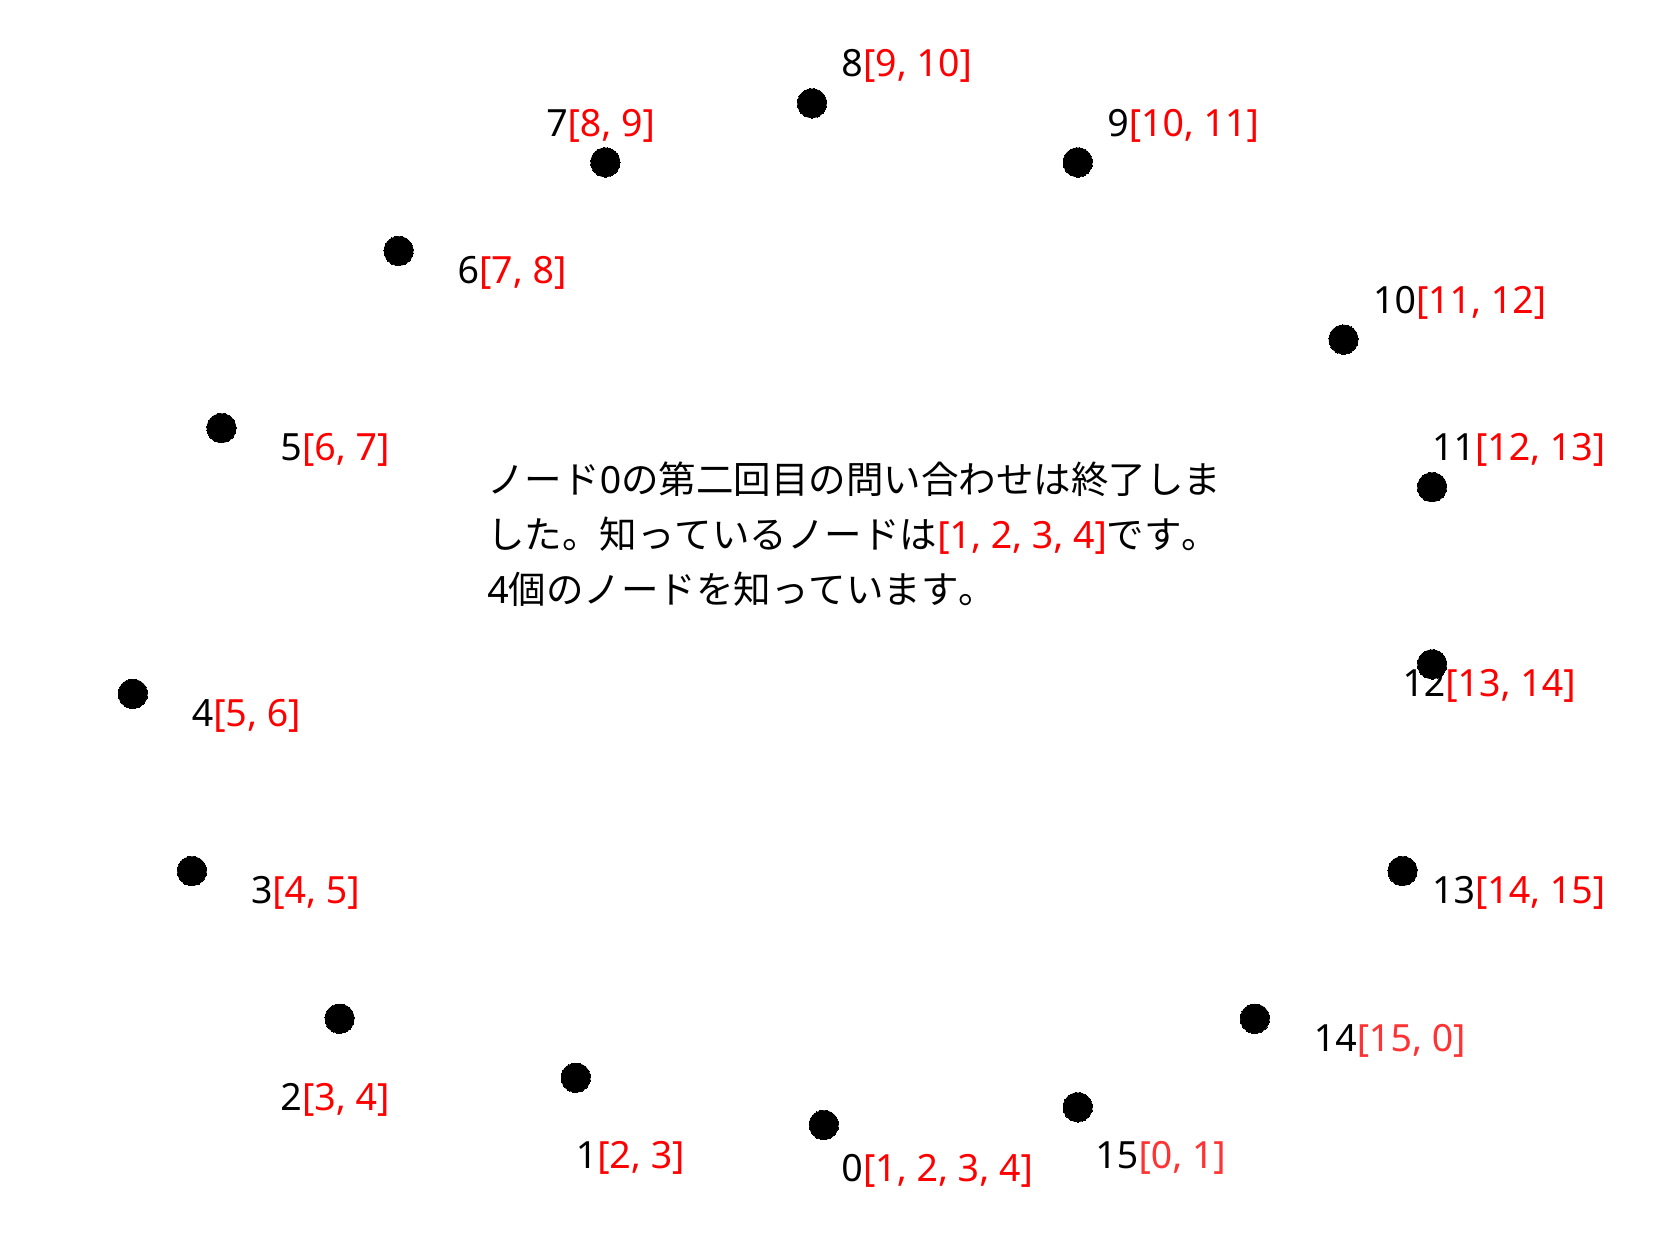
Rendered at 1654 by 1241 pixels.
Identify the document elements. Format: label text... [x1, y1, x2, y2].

text_box 10[11, 12] [1358, 265, 1625, 326]
text_box [797, 88, 827, 119]
text_box 12[13, 14] [1387, 649, 1654, 709]
text_box 14[15, 0] [1299, 1003, 1536, 1064]
text_box 9[10, 11] [1092, 88, 1300, 149]
text_box 0[1, 2, 3, 4] [826, 1133, 1123, 1194]
text_box [1062, 1092, 1093, 1123]
text_box 4[5, 6] [177, 678, 414, 739]
text_box 2[3, 4] [265, 1062, 443, 1123]
text_box [383, 236, 414, 266]
text_box ノード0の第二回目の問い合わせは終了しました。知っているノードは[1, 2, 3, 4]です。4個のノードを知っています。 [472, 443, 1241, 593]
text_box [206, 413, 237, 443]
text_box [1417, 473, 1447, 502]
text_box [1240, 1003, 1270, 1034]
text_box [1062, 147, 1093, 178]
text_box [1387, 856, 1417, 886]
text_box 3[4, 5] [236, 856, 414, 916]
text_box 13[14, 15] [1417, 856, 1654, 916]
text_box 5[6, 7] [265, 412, 532, 473]
text_box 11[12, 13] [1417, 413, 1654, 473]
text_box 8[9, 10] [826, 28, 1004, 89]
text_box [590, 149, 621, 178]
text_box [324, 1003, 355, 1034]
text_box [118, 679, 148, 709]
text_box [177, 856, 207, 886]
text_box 6[7, 8] [442, 236, 621, 296]
text_box [561, 1062, 591, 1093]
text_box 7[8, 9] [531, 88, 709, 149]
text_box 1[2, 3] [561, 1121, 739, 1182]
text_box 15[0, 1] [1080, 1121, 1359, 1182]
text_box [1328, 324, 1359, 355]
text_box [809, 1110, 839, 1140]
